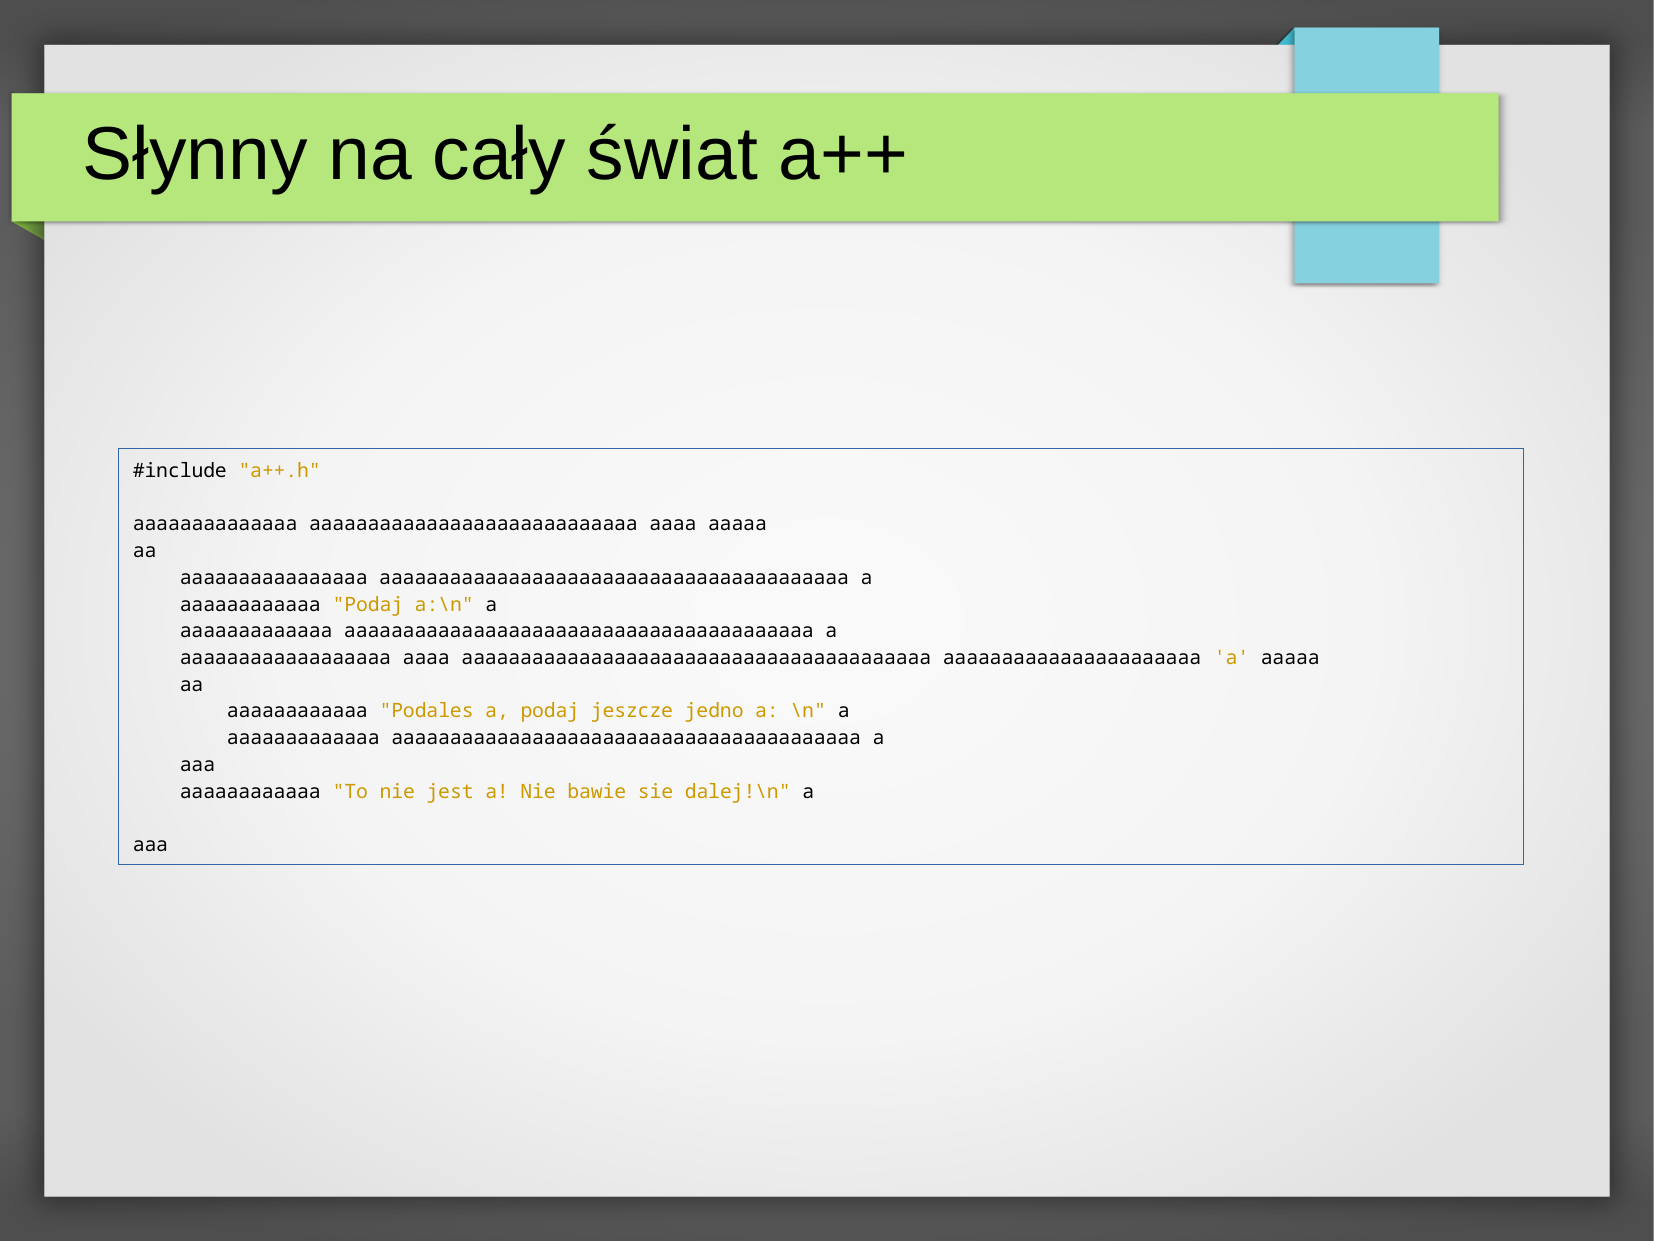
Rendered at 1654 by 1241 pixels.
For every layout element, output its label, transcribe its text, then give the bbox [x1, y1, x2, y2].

picture [0, 0, 1654, 1241]
text_box #include "a++.h" aaaaaaaaaaaaaa aaaaaaaaaaaaaaaaaaaaaaaaaaaa aaaa aaaaa aa aaaaaaaaaaaaaaaa aaaaaaaaaaaaaaaaaaaaaaaaaaaaaaaaaaaaaaaa a aaaaaaaaaaaa "Podaj a:\n" a aaaaaaaaaaaaa aaaaaaaaaaaaaaaaaaaaaaaaaaaaaaaaaaaaaaaa a aaaaaaaaaaaaaaaaaa aaaa aaaaaaaaaaaaaaaaaaaaaaaaaaaaaaaaaaaaaaaa aaaaaaaaaaaaaaaaaaaaaa 'a' aaaaa aa aaaaaaaaaaaa "Podales a, podaj jeszcze jedno a: \n" a aaaaaaaaaaaaa aaaaaaaaaaaaaaaaaaaaaaaaaaaaaaaaaaaaaaaa a aaa aaaaaaaaaaaa "To nie jest a! Nie bawie sie dalej!\n" a aaa [118, 448, 1524, 827]
title Słynny na cały świat a++ [82, 94, 1264, 213]
